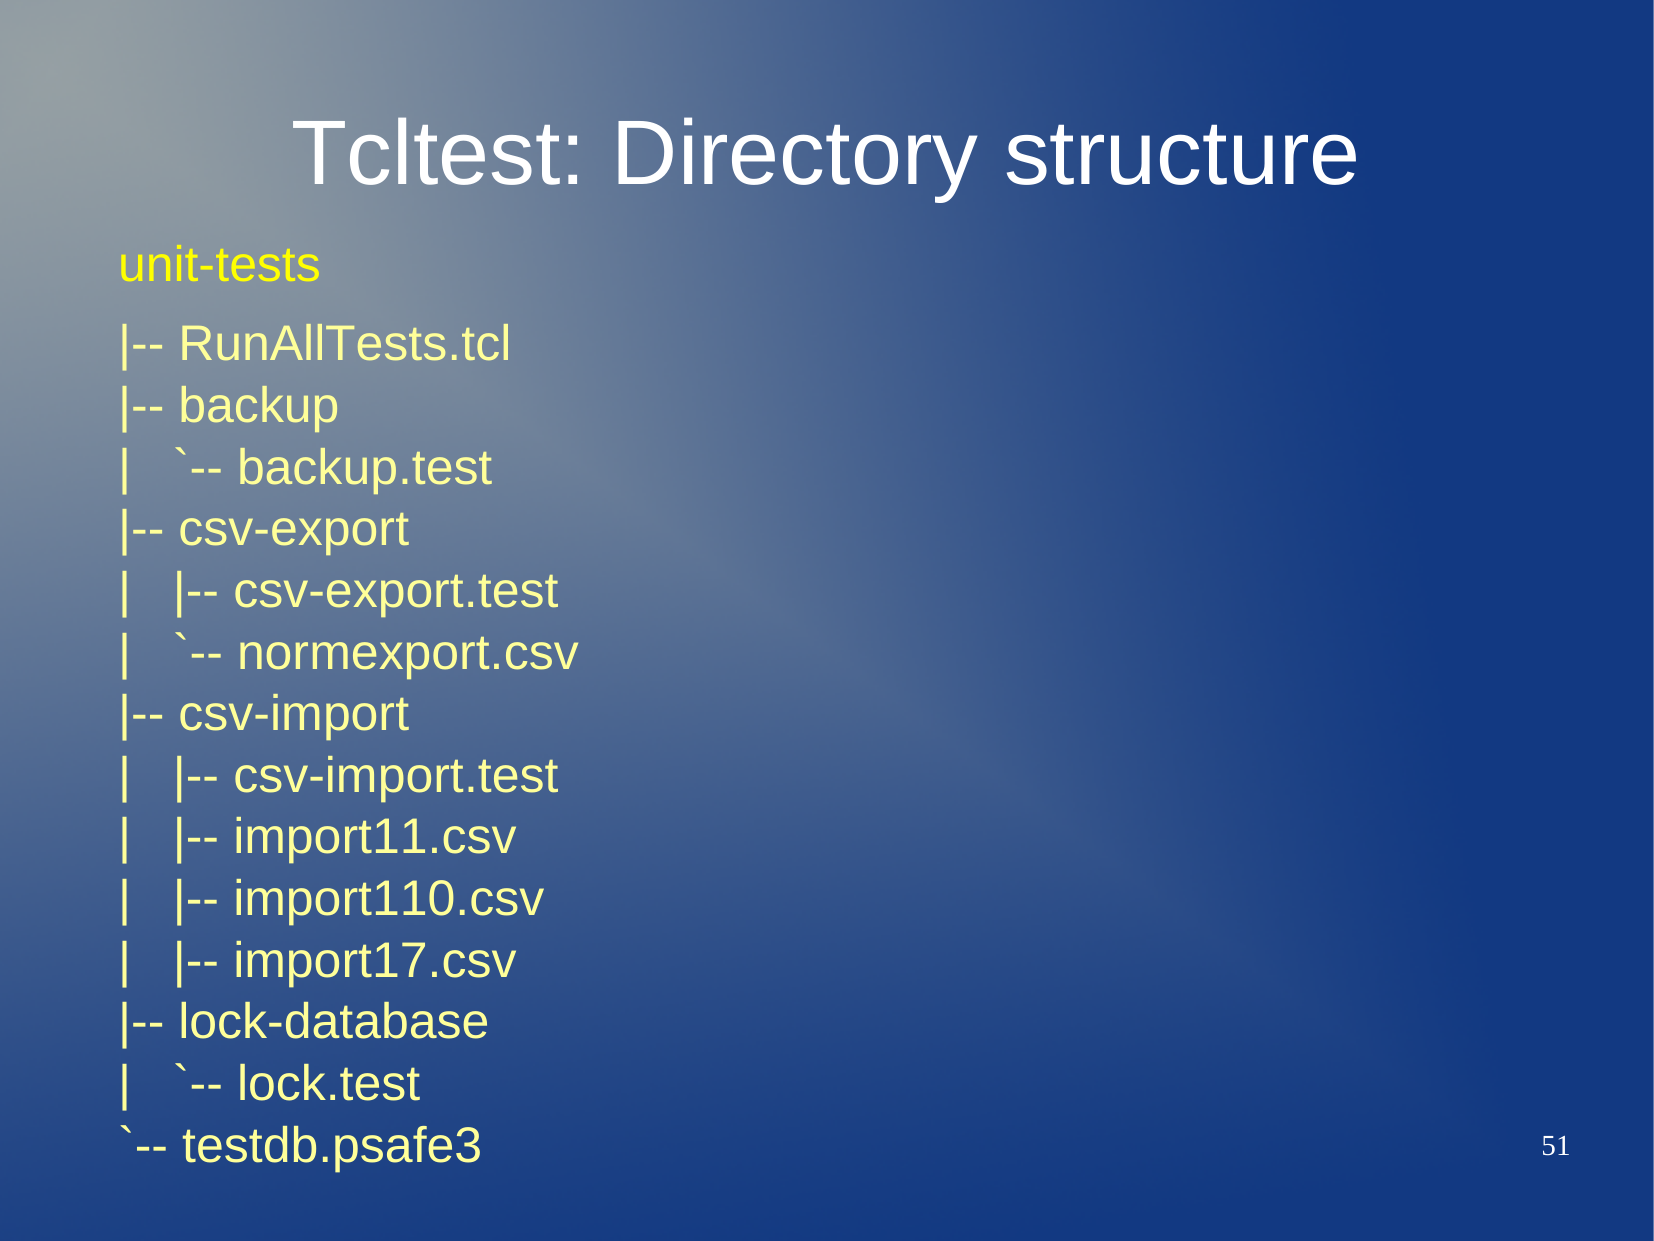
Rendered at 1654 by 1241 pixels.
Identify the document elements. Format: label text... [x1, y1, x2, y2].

picture [0, 0, 1654, 1241]
text_box unit-tests |-- RunAllTests.tcl |-- backup | `-- backup.test |-- csv-export | |-- csv-export.test | `-- normexport.csv |-- csv-import | |-- csv-import.test | |-- import11.csv | |-- import110.csv | |-- import17.csv |-- lock-database | `-- lock.test `-- testdb.psafe3 [118, 236, 1477, 1173]
title Tcltest: Directory structure [82, 49, 1571, 257]
